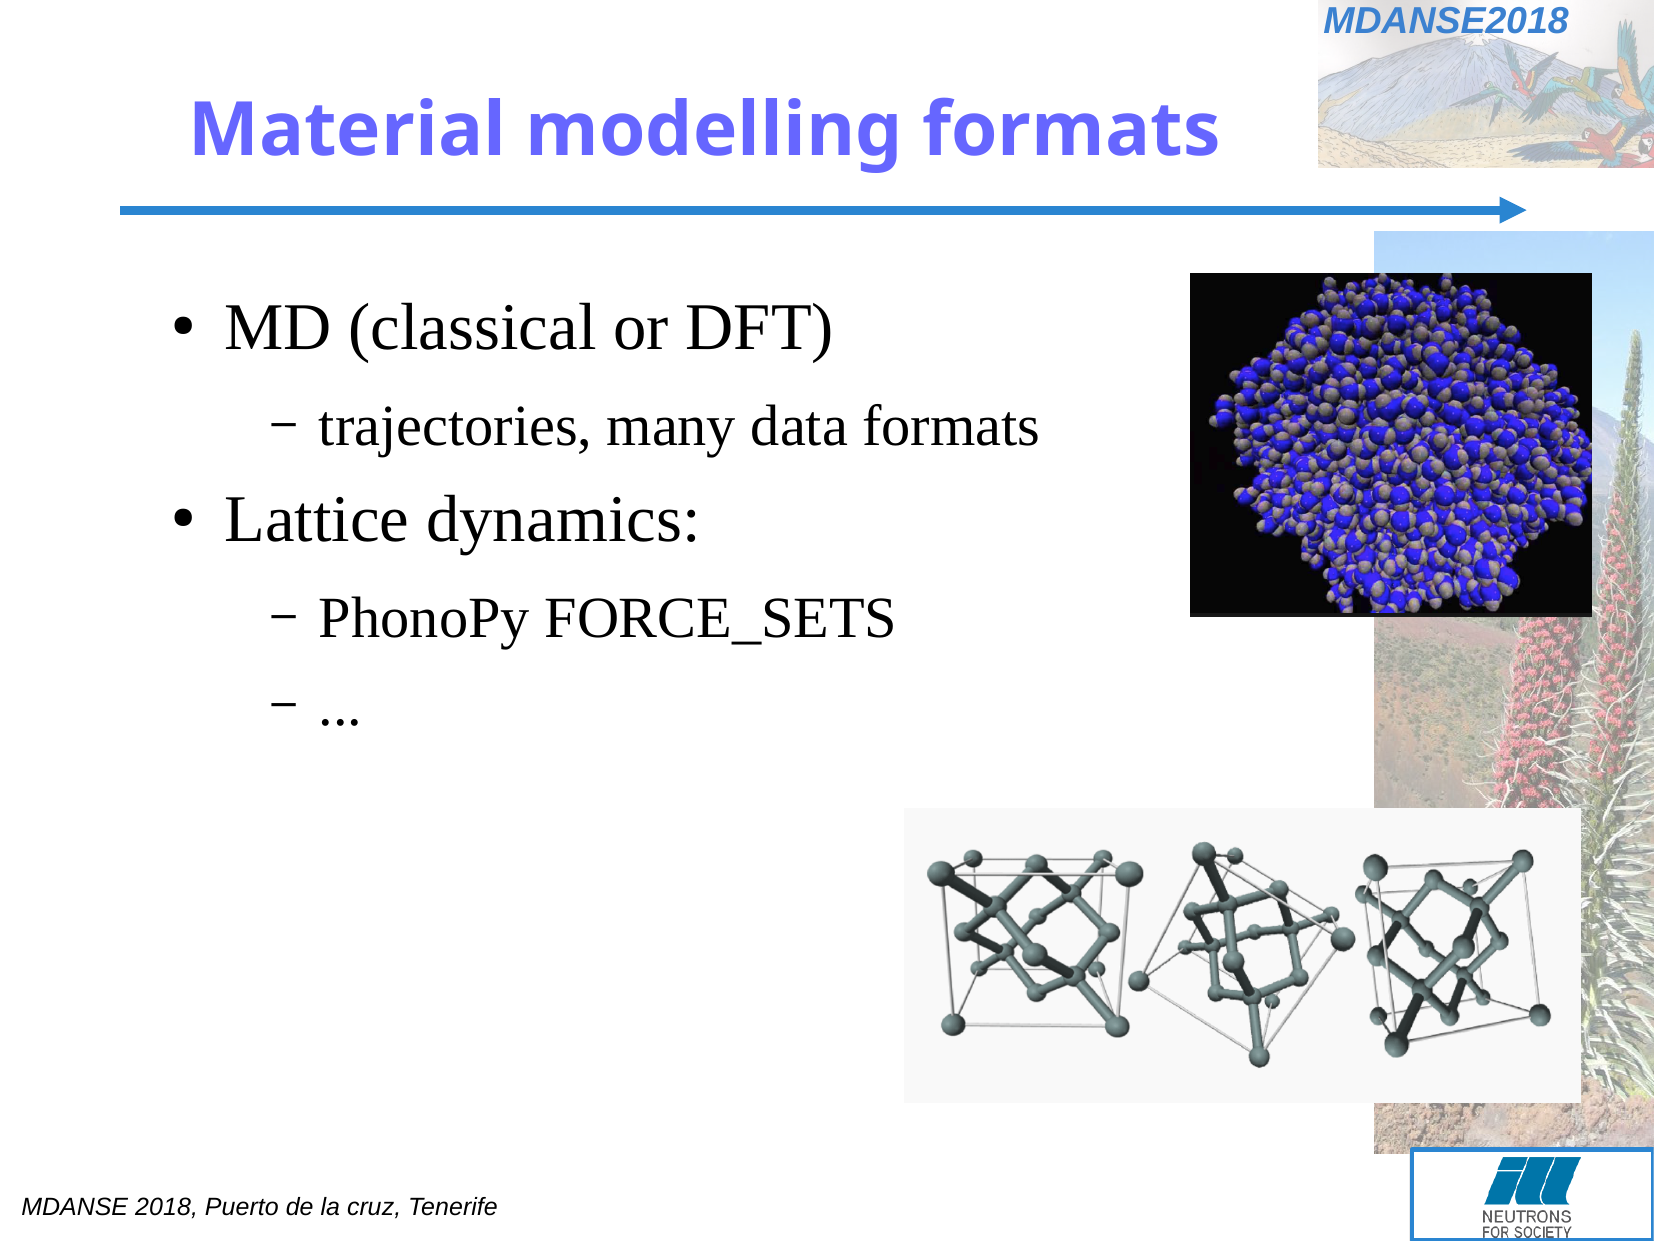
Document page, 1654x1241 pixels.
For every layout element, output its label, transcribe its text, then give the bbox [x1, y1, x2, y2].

title Material modelling formats [82, 0, 1328, 277]
list MD (classical or DFT) trajectories, many data formats Lattice dynamics: PhonoPy FORCE_SETS ... [82, 290, 1571, 1010]
picture [1190, 273, 1592, 617]
picture [904, 808, 1581, 1103]
picture [1479, 1153, 1583, 1241]
